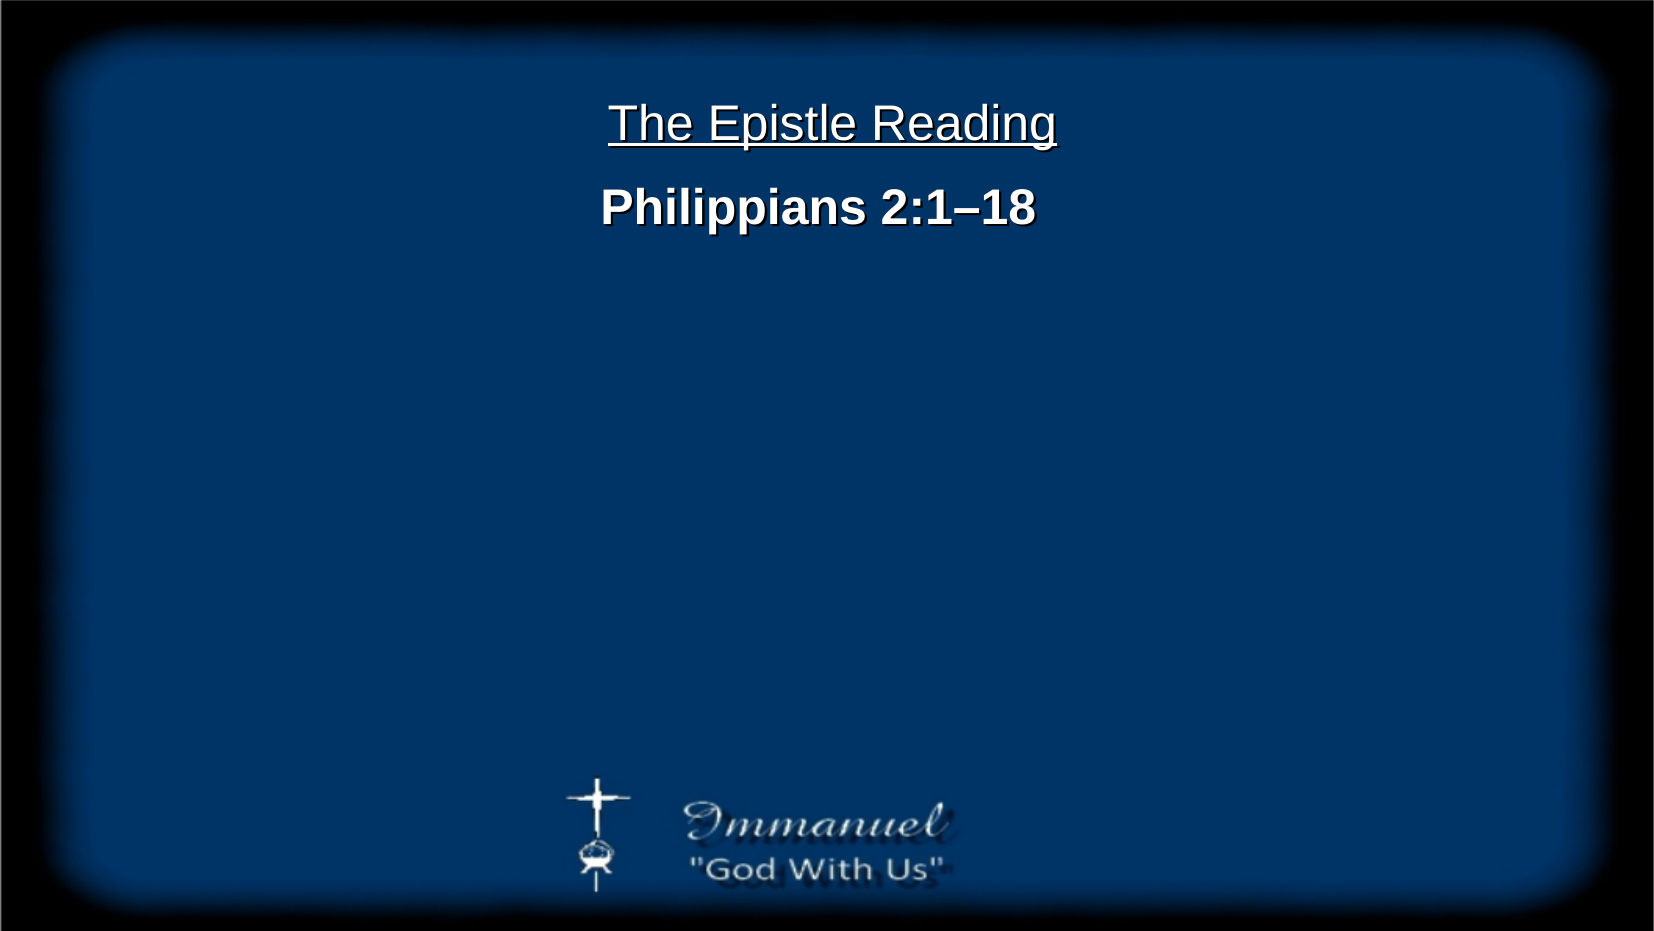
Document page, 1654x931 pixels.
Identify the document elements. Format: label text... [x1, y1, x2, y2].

picture [0, 0, 1654, 931]
text_box The Epistle Reading Philippians 2:1–18 [90, 60, 1576, 217]
